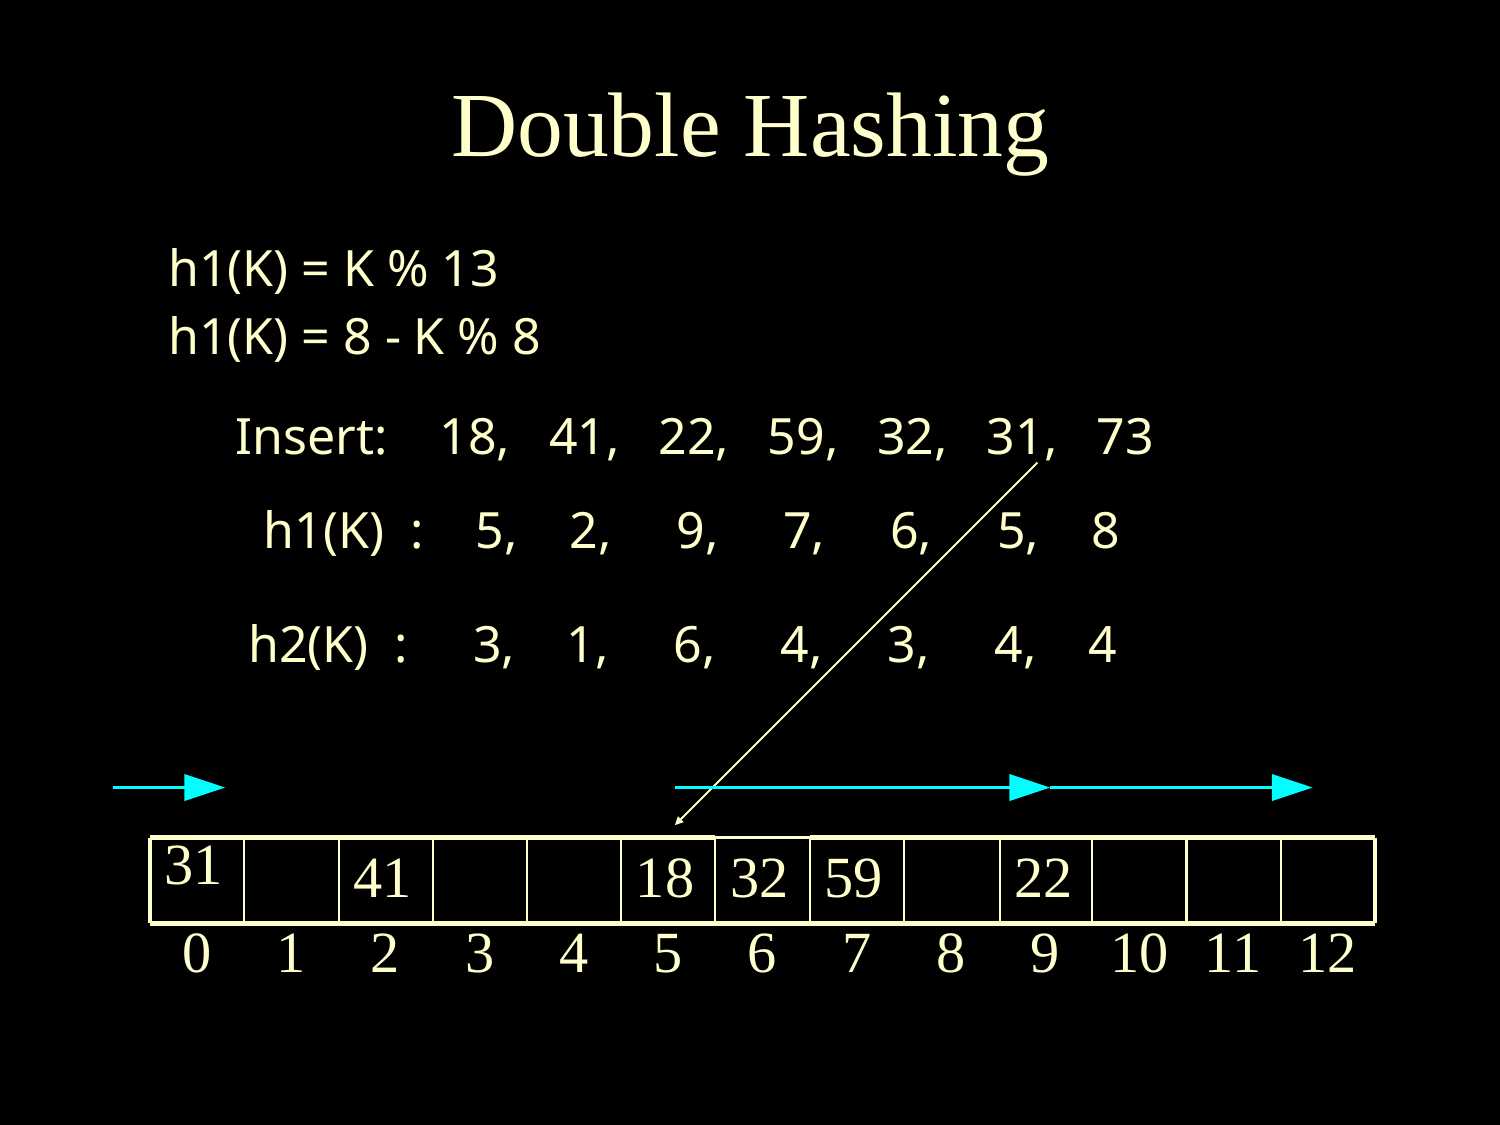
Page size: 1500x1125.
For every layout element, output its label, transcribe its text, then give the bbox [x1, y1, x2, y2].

text_box h2(K) : 3, 1, 6, 4, 3, 4, 4 [233, 601, 1159, 686]
text_box Insert: 18, 41, 22, 59, 32, 31, 73 [220, 392, 1169, 477]
text_box 41 [340, 840, 432, 912]
text_box h1(K) = K % 13 h1(K) = 8 - K % 8 [153, 224, 557, 377]
text_box 0 [150, 912, 245, 998]
text_box h1(K) : 5, 2, 9, 7, 6, 5, 8 [249, 487, 1010, 572]
text_box 9 [998, 912, 1093, 998]
text_box h1(K) : 5, 2, 9, 7, 6, 5, 8 [931, 487, 1136, 572]
text_box 10 [1093, 912, 1187, 998]
text_box 18 [622, 840, 714, 912]
text_box 22 [1001, 840, 1091, 912]
text_box 3 [433, 912, 527, 998]
text_box 7 [810, 912, 904, 998]
text_box 1 [245, 912, 339, 998]
text_box 59 [811, 840, 903, 912]
text_box 8 [904, 912, 998, 998]
text_box 11 [1187, 912, 1281, 998]
text_box 32 [716, 839, 809, 912]
text_box 31 [149, 825, 239, 906]
text_box 5 [622, 912, 716, 998]
title Double Hashing [22, 62, 1480, 188]
text_box 6 [716, 912, 810, 998]
text_box 12 [1281, 912, 1375, 998]
text_box 4 [527, 912, 622, 998]
text_box 2 [339, 912, 433, 998]
